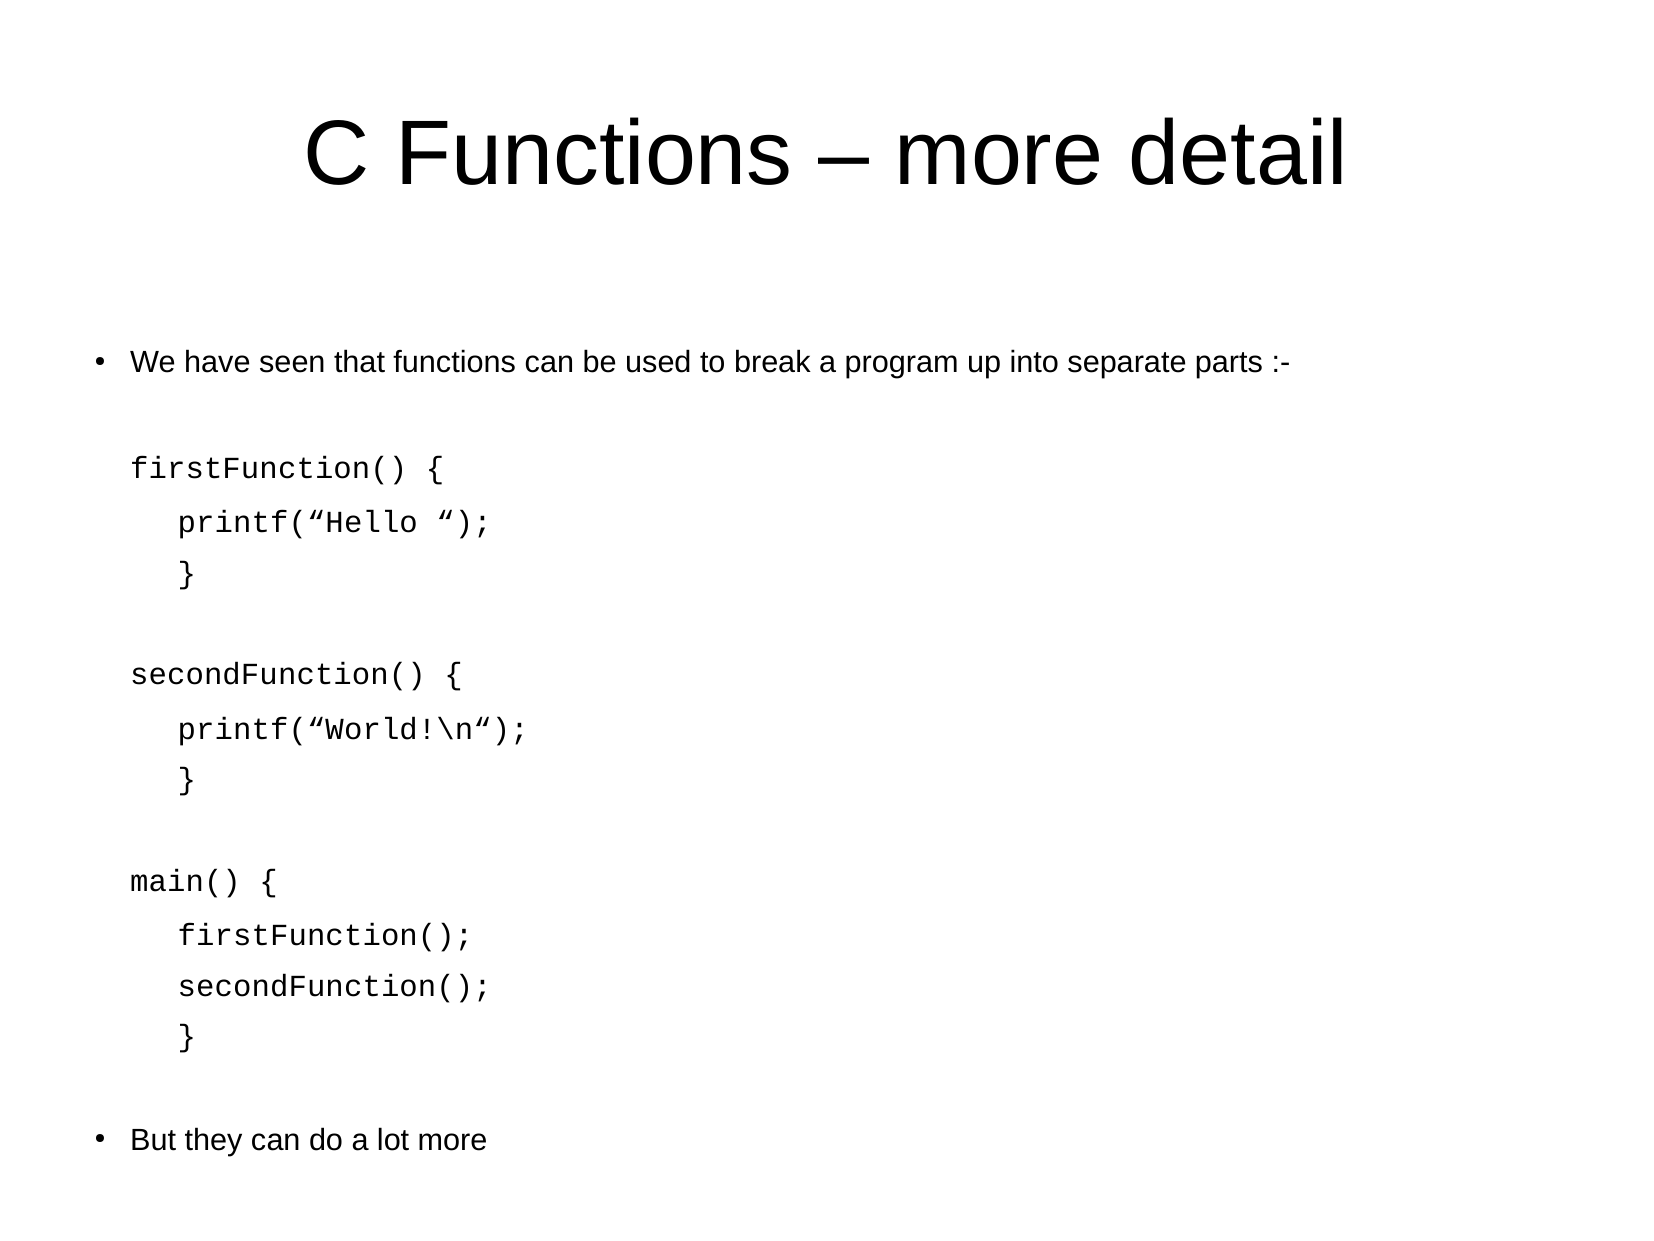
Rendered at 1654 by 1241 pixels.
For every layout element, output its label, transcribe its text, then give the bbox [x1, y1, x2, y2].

list We have seen that functions can be used to break a program up into separate parts :- firstFunction() { printf(“Hello “); } secondFunction() { printf(“World!\n“); } main() { firstFunction(); secondFunction(); } But they can do a lot more [82, 290, 1538, 1158]
title C Functions – more detail [82, 49, 1571, 257]
